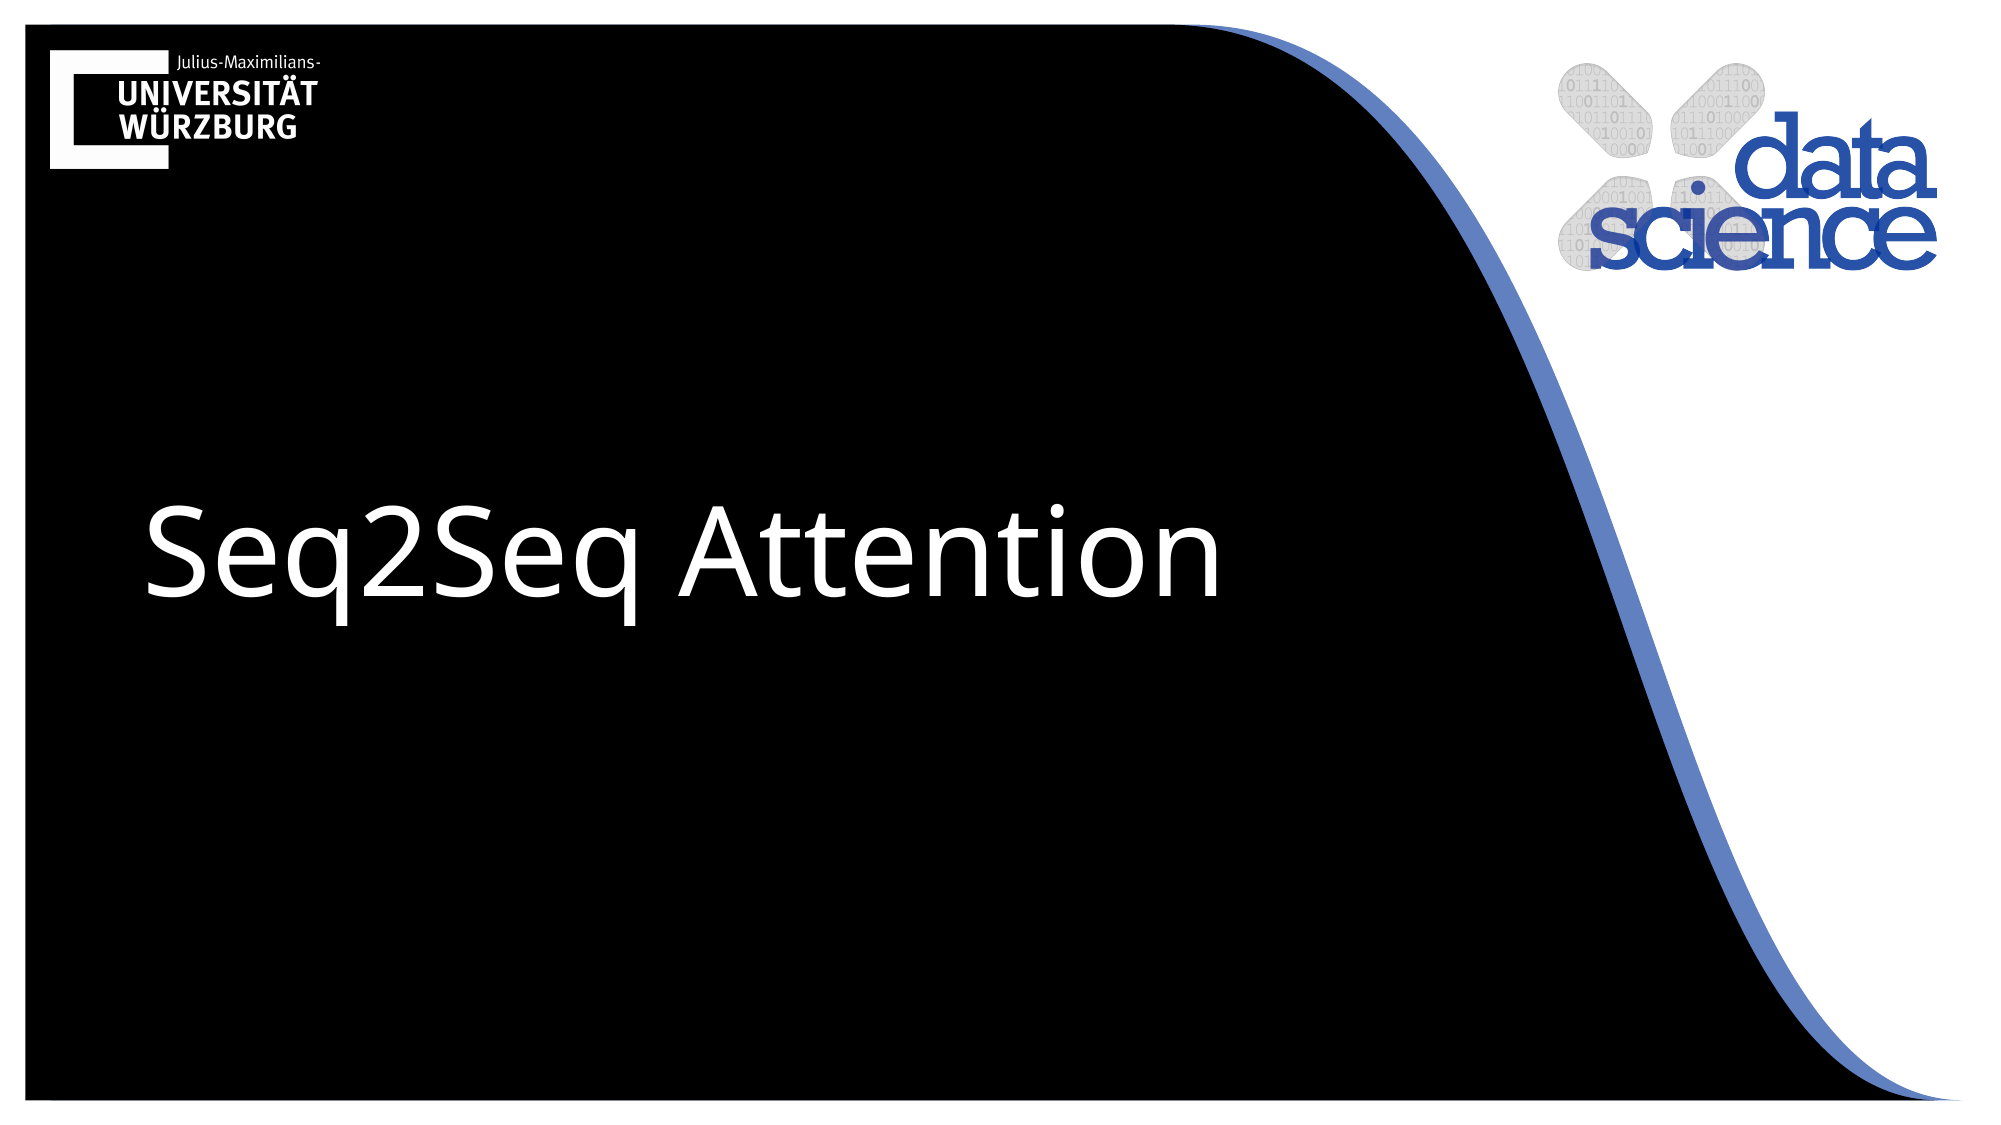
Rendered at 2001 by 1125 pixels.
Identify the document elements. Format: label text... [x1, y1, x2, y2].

picture [50, 50, 321, 169]
text_box Seq2Seq Attention [127, 239, 1373, 632]
picture [1558, 63, 1937, 271]
